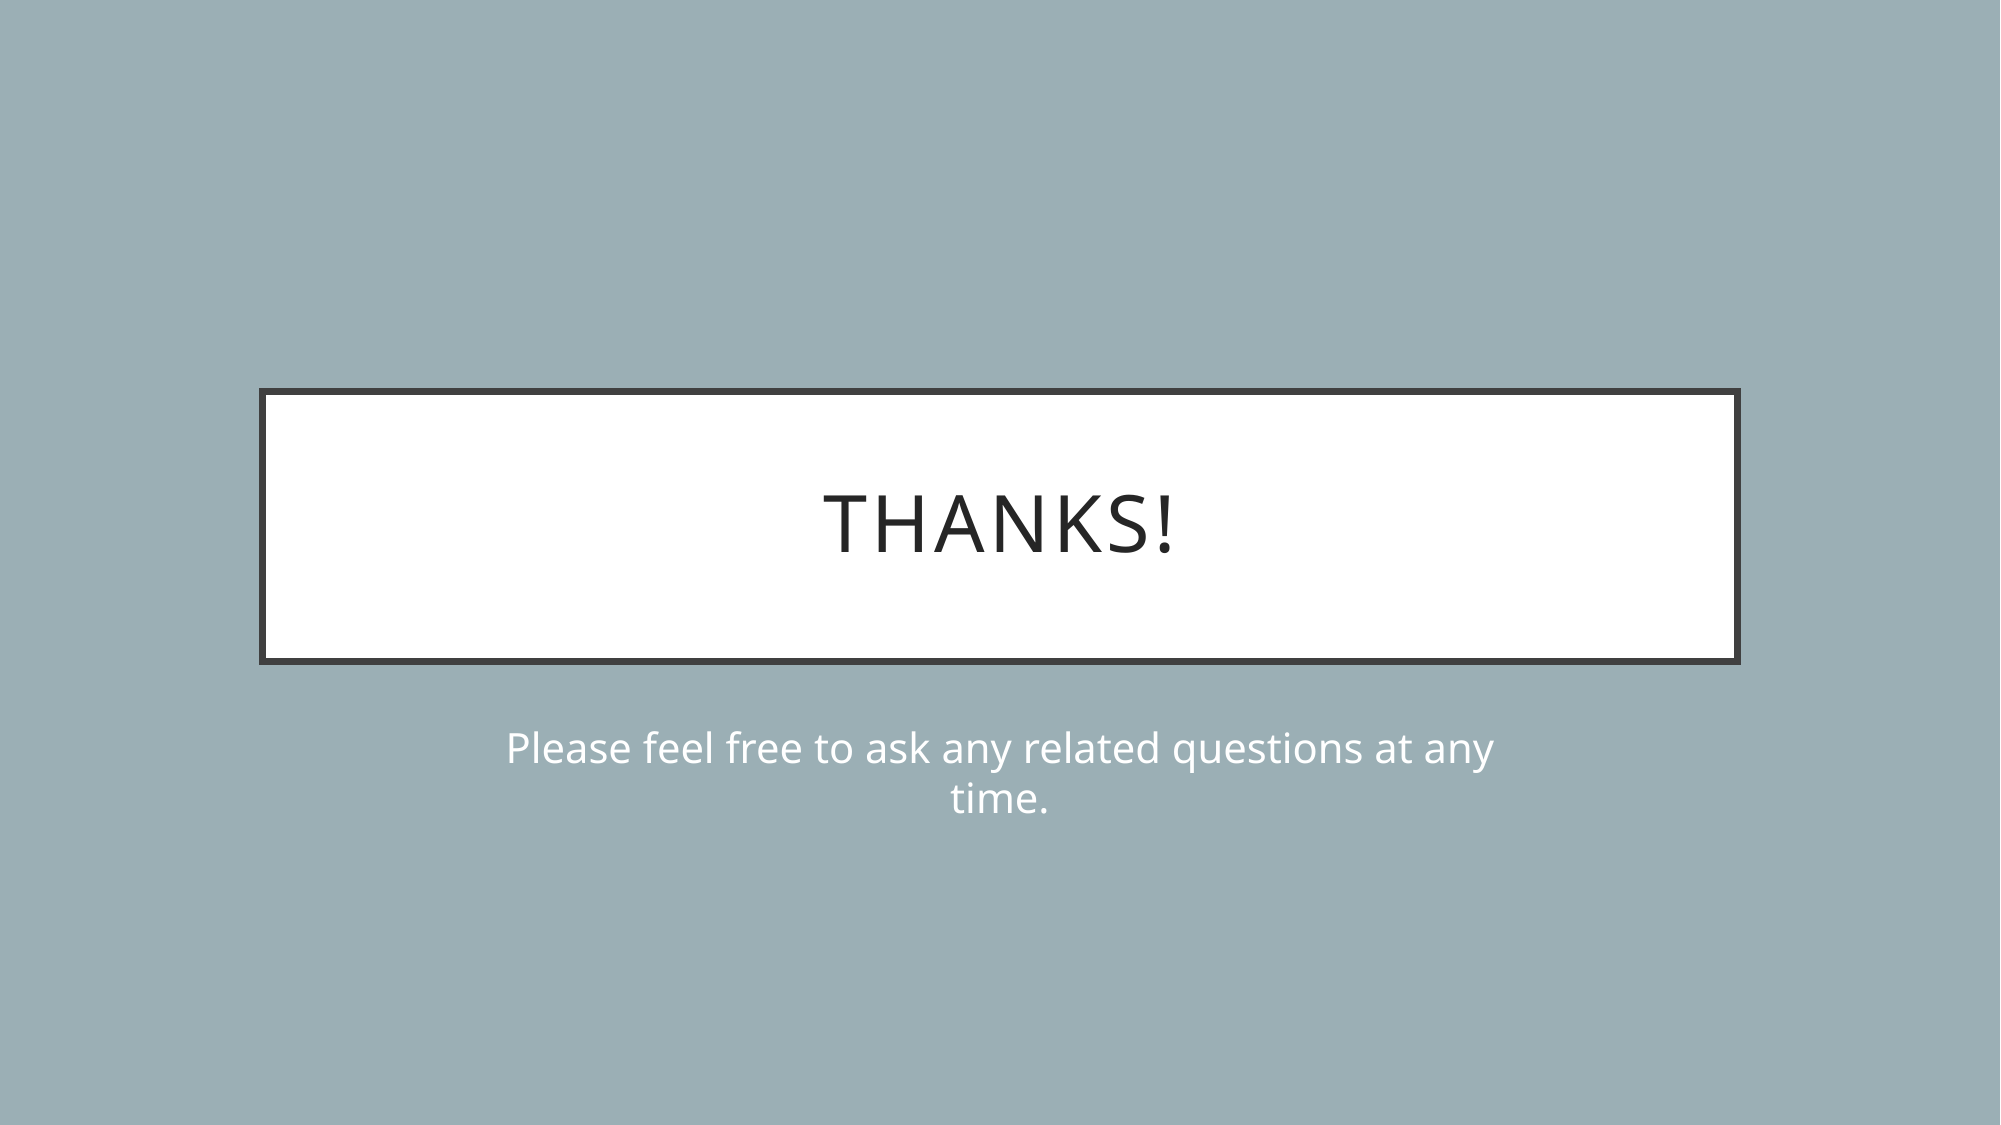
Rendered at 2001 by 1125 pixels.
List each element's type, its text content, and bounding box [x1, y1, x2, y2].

subtitle Please feel free to ask any related questions at any time. [442, 713, 1558, 918]
title Thanks! [262, 391, 1738, 662]
